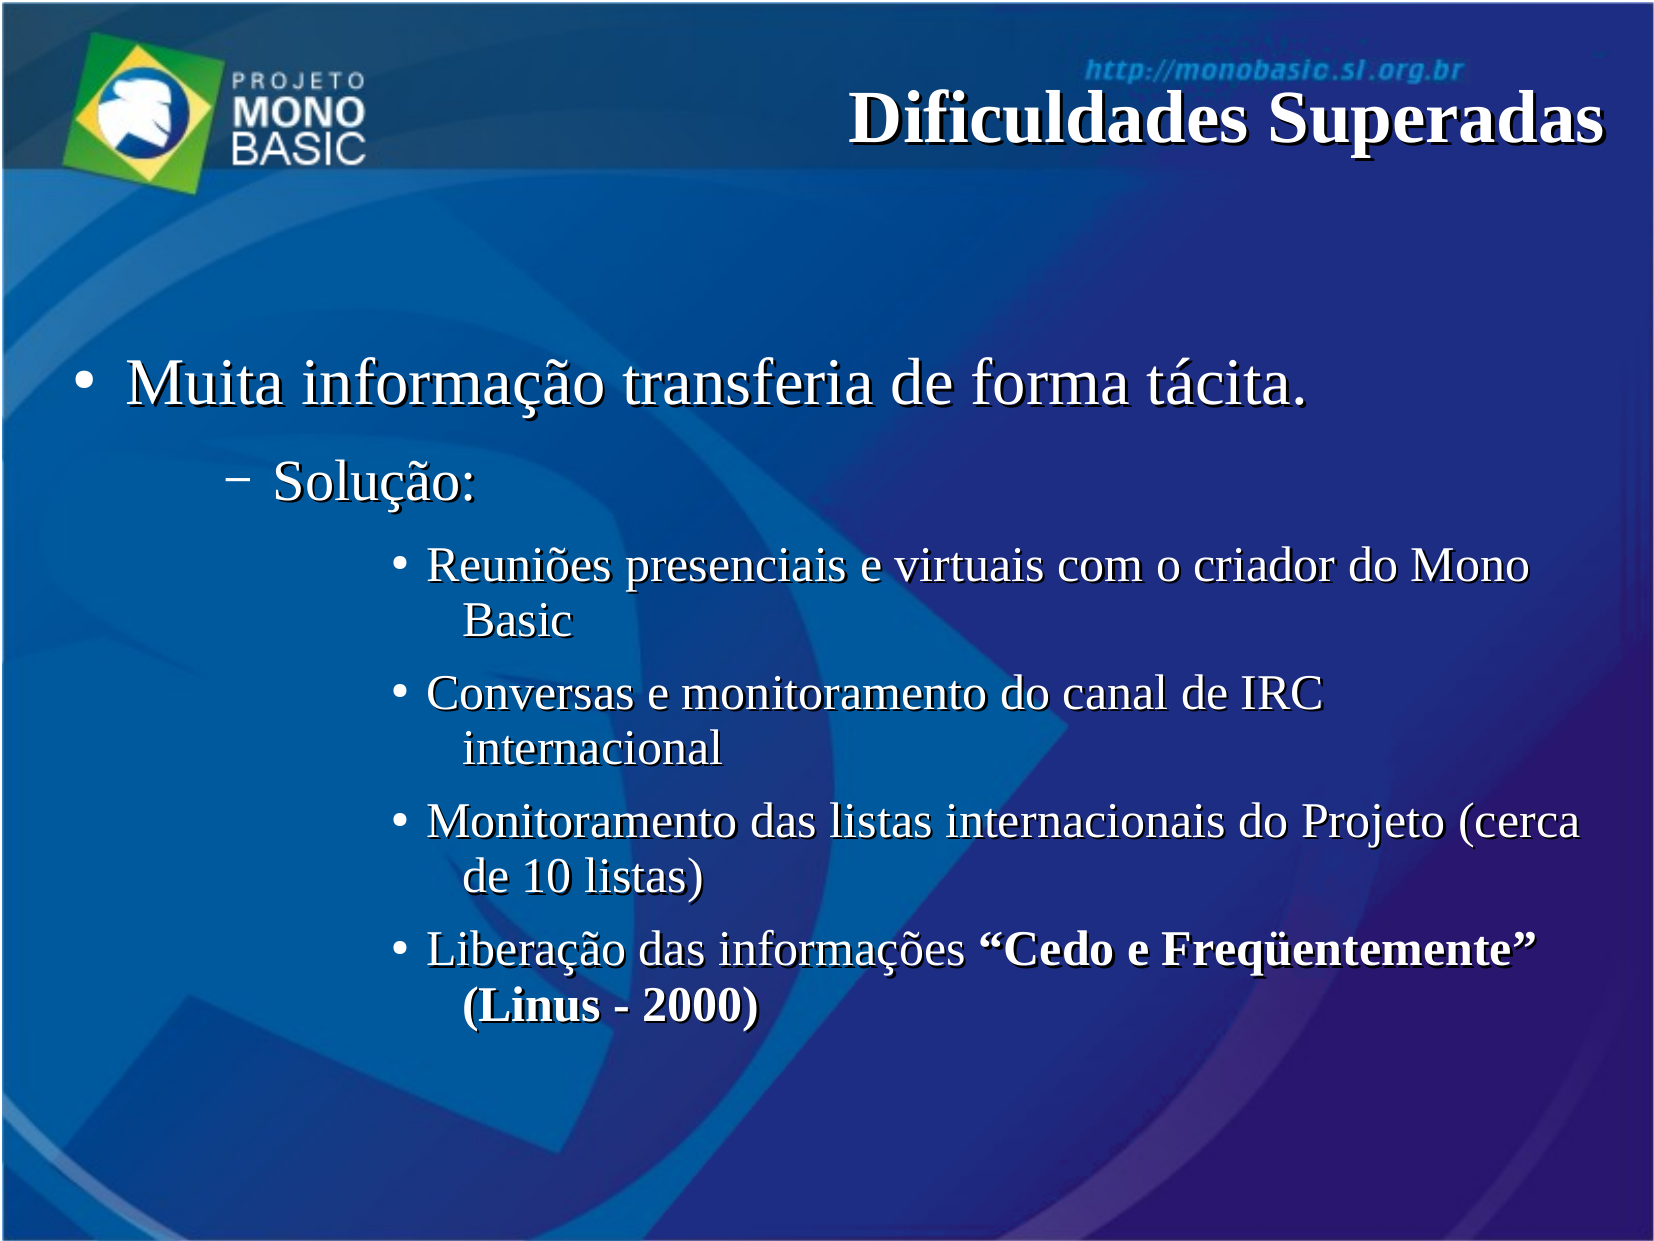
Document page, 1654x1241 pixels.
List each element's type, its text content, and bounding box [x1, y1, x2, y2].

title Dificuldades Superadas [222, 43, 1606, 191]
list Muita informação transferia de forma tácita. Solução: Reuniões presenciais e virtuais com o criador do Mono Basic Conversas e monitoramento do canal de IRC internacional Monitoramento das listas internacionais do Projeto (cerca de 10 listas) Liberação das informações “Cedo e Freqüentemente” (Linus - 2000) [36, 344, 1591, 1127]
picture [2, 2, 1654, 1241]
